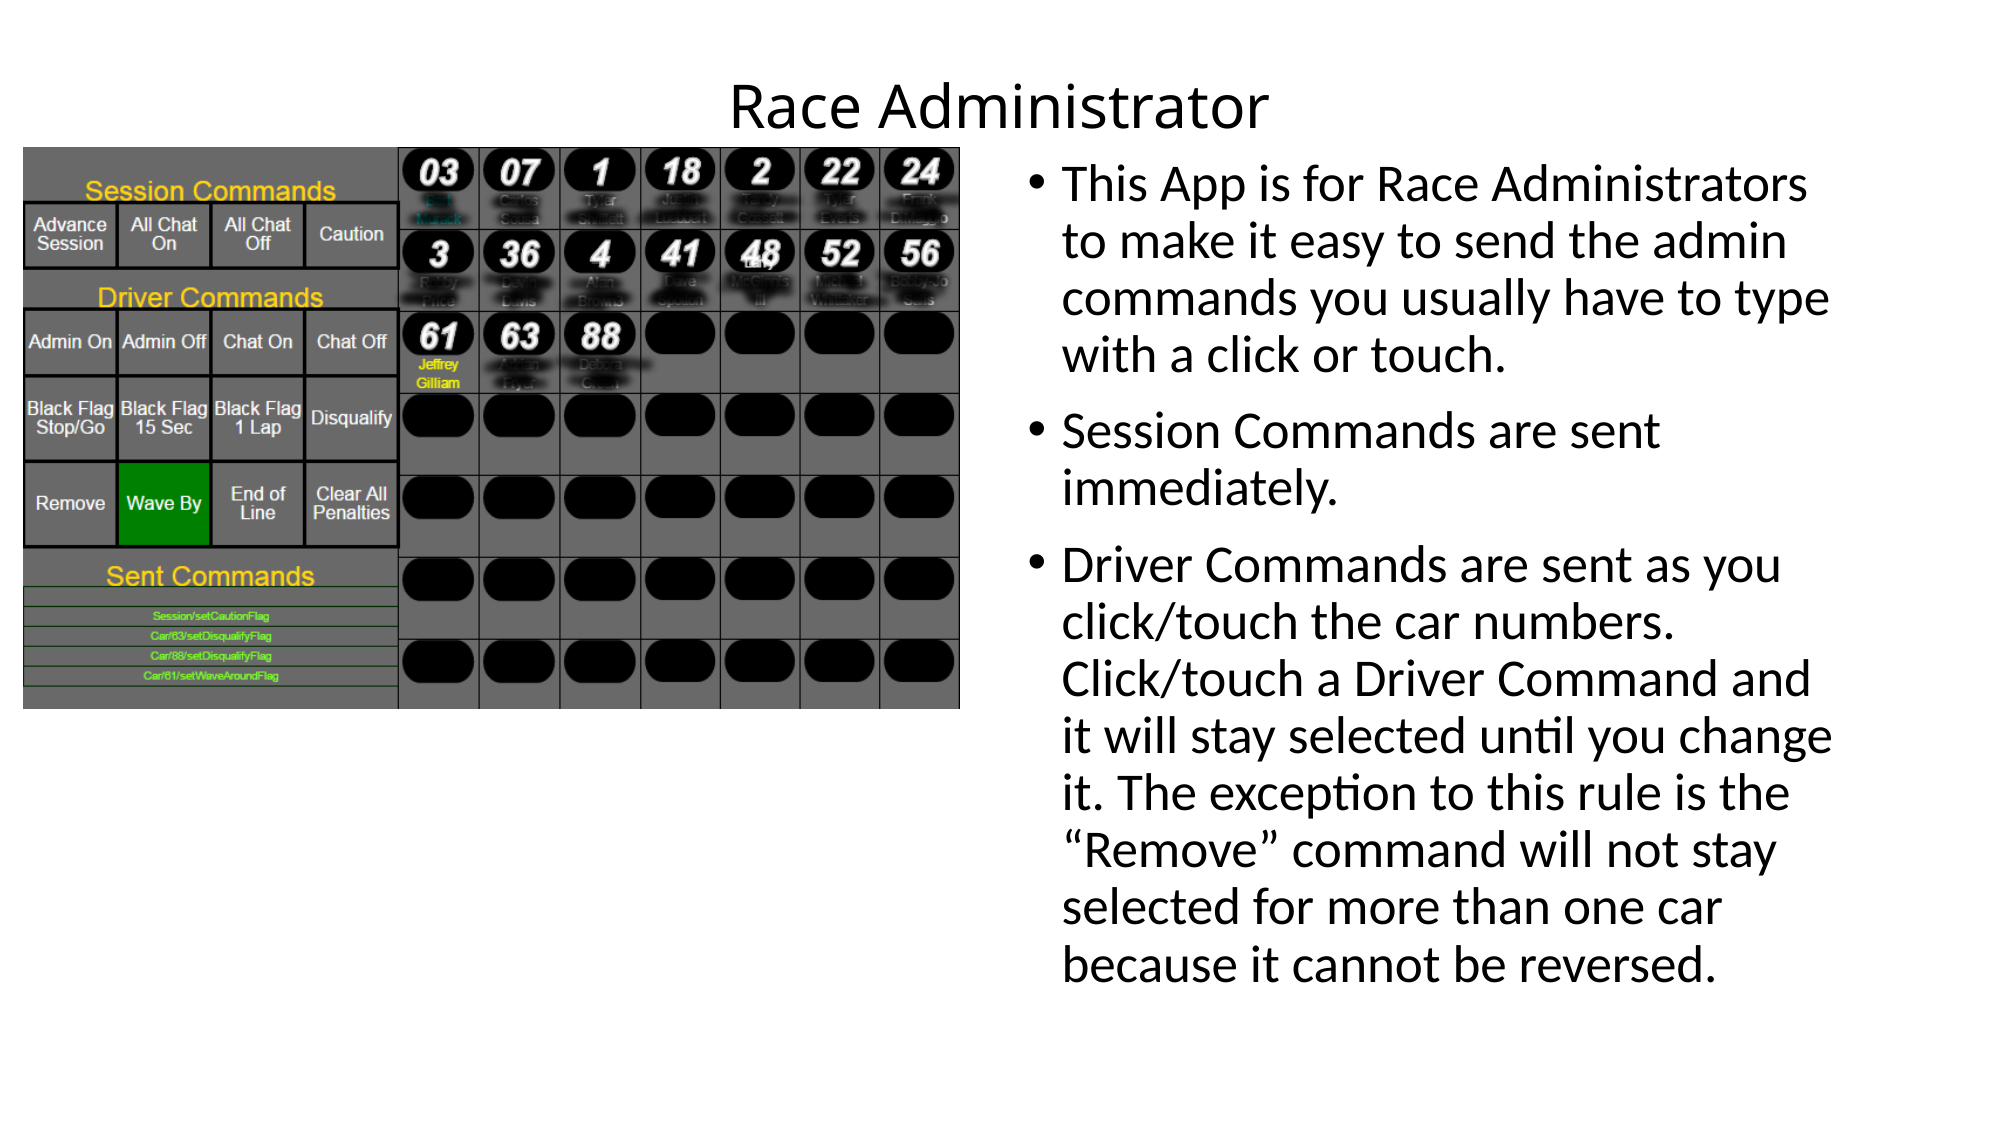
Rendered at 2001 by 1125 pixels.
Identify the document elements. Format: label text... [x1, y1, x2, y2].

picture [23, 147, 960, 709]
list This App is for Race Administrators to make it easy to send the admin commands you usually have to type with a click or touch. Session Commands are sent immediately. Driver Commands are sent as you click/touch the car numbers. Click/touch a Driver Command and it will stay selected until you change it. The exception to this rule is the “Remove” command will not stay selected for more than one car because it cannot be reversed. [1012, 147, 1863, 1014]
title Race Administrator [137, 59, 1863, 148]
